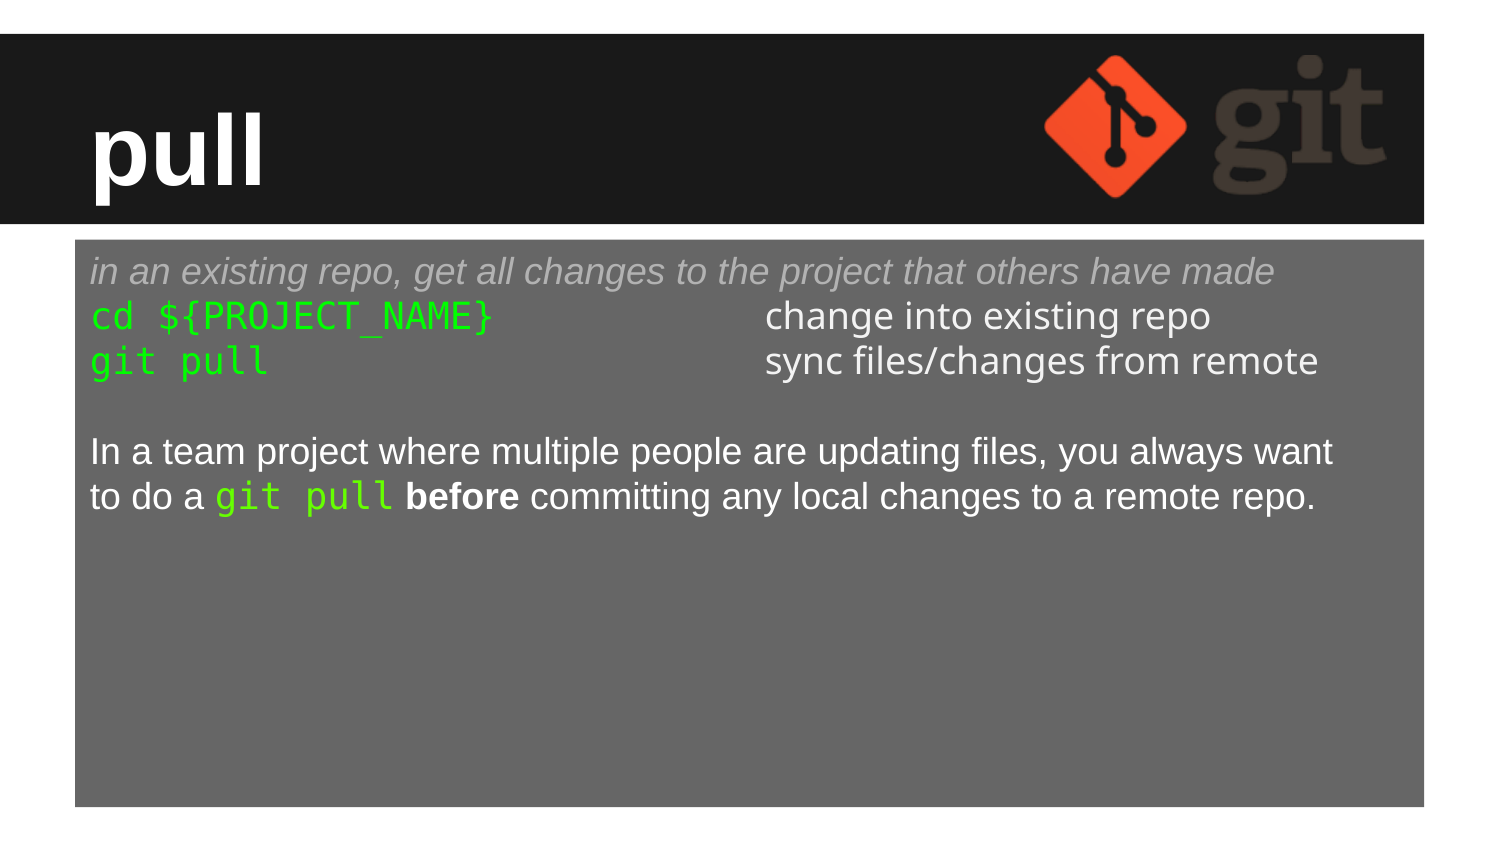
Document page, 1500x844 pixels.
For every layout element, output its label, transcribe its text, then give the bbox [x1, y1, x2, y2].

picture [1044, 55, 1387, 199]
text_box in an existing repo, get all changes to the project that others have made cd ${PROJECT_NAME} change into existing repo git pull sync files/changes from remote In a team project where multiple people are updating files, you always want to do a git pull before committing any local changes to a remote repo. [75, 239, 1425, 830]
text_box pull [75, 33, 1425, 221]
